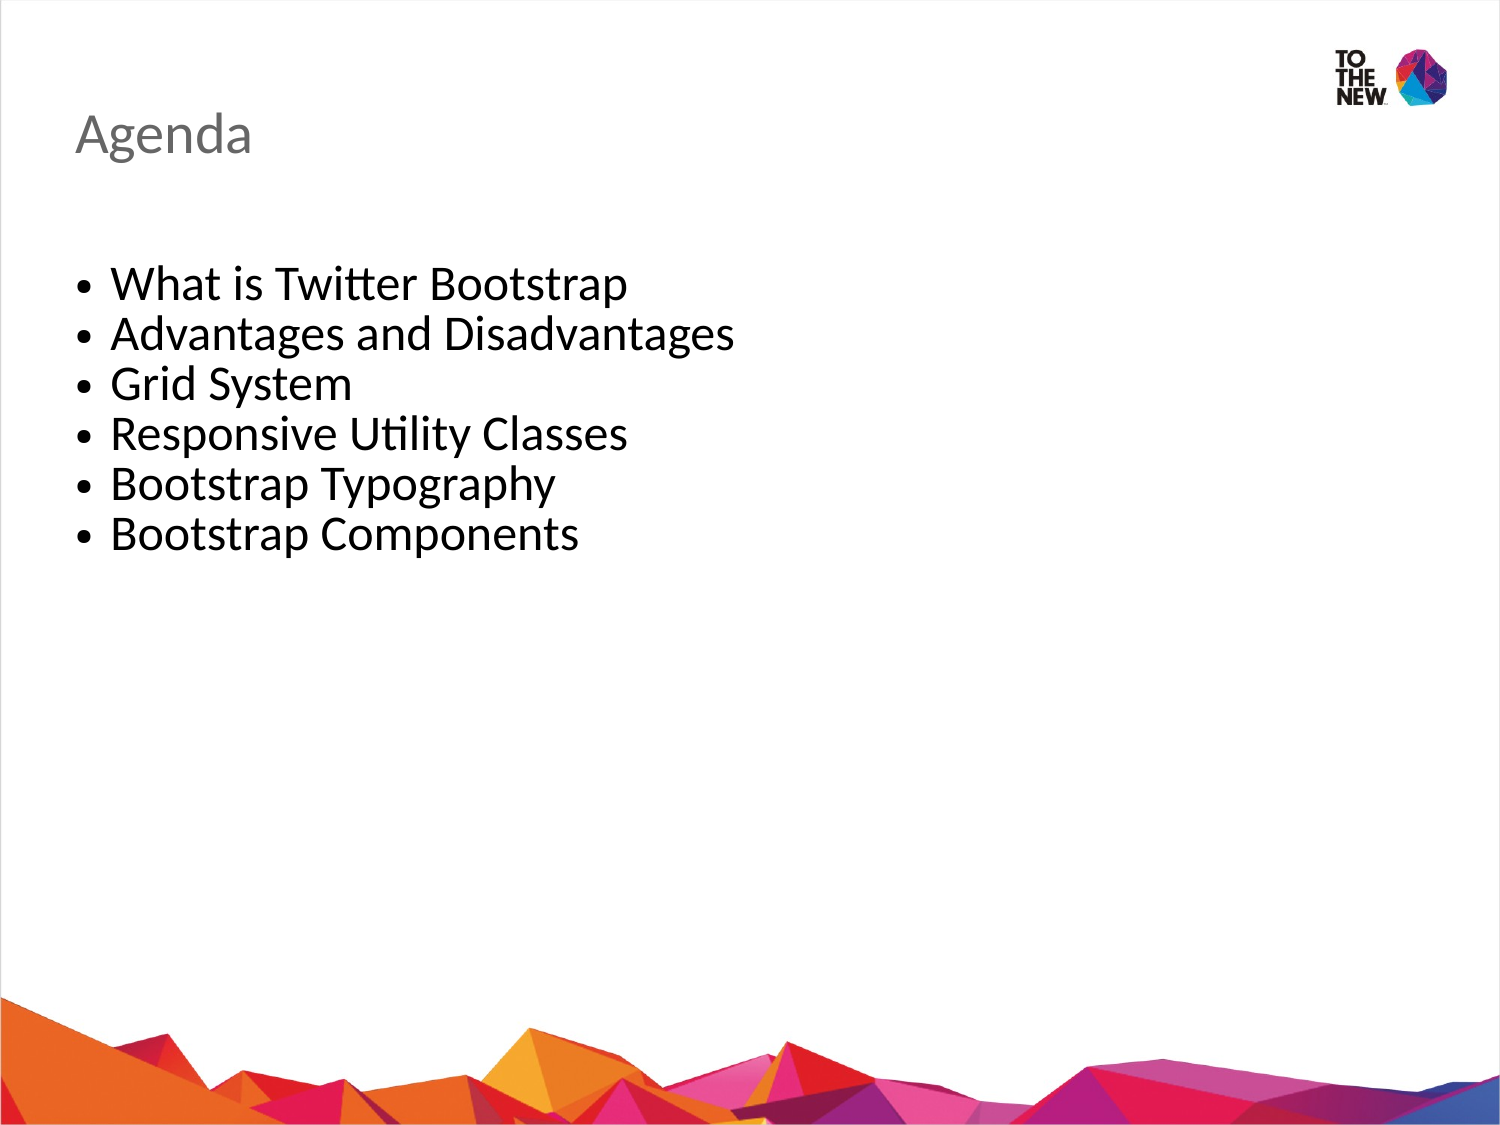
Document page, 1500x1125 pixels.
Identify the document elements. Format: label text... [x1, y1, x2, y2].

picture [0, 0, 1500, 1125]
title Agenda [75, 44, 1425, 233]
list What is Twitter Bootstrap Advantages and Disadvantages Grid System Responsive Utility Classes Bootstrap Typography Bootstrap Components [75, 263, 1425, 916]
